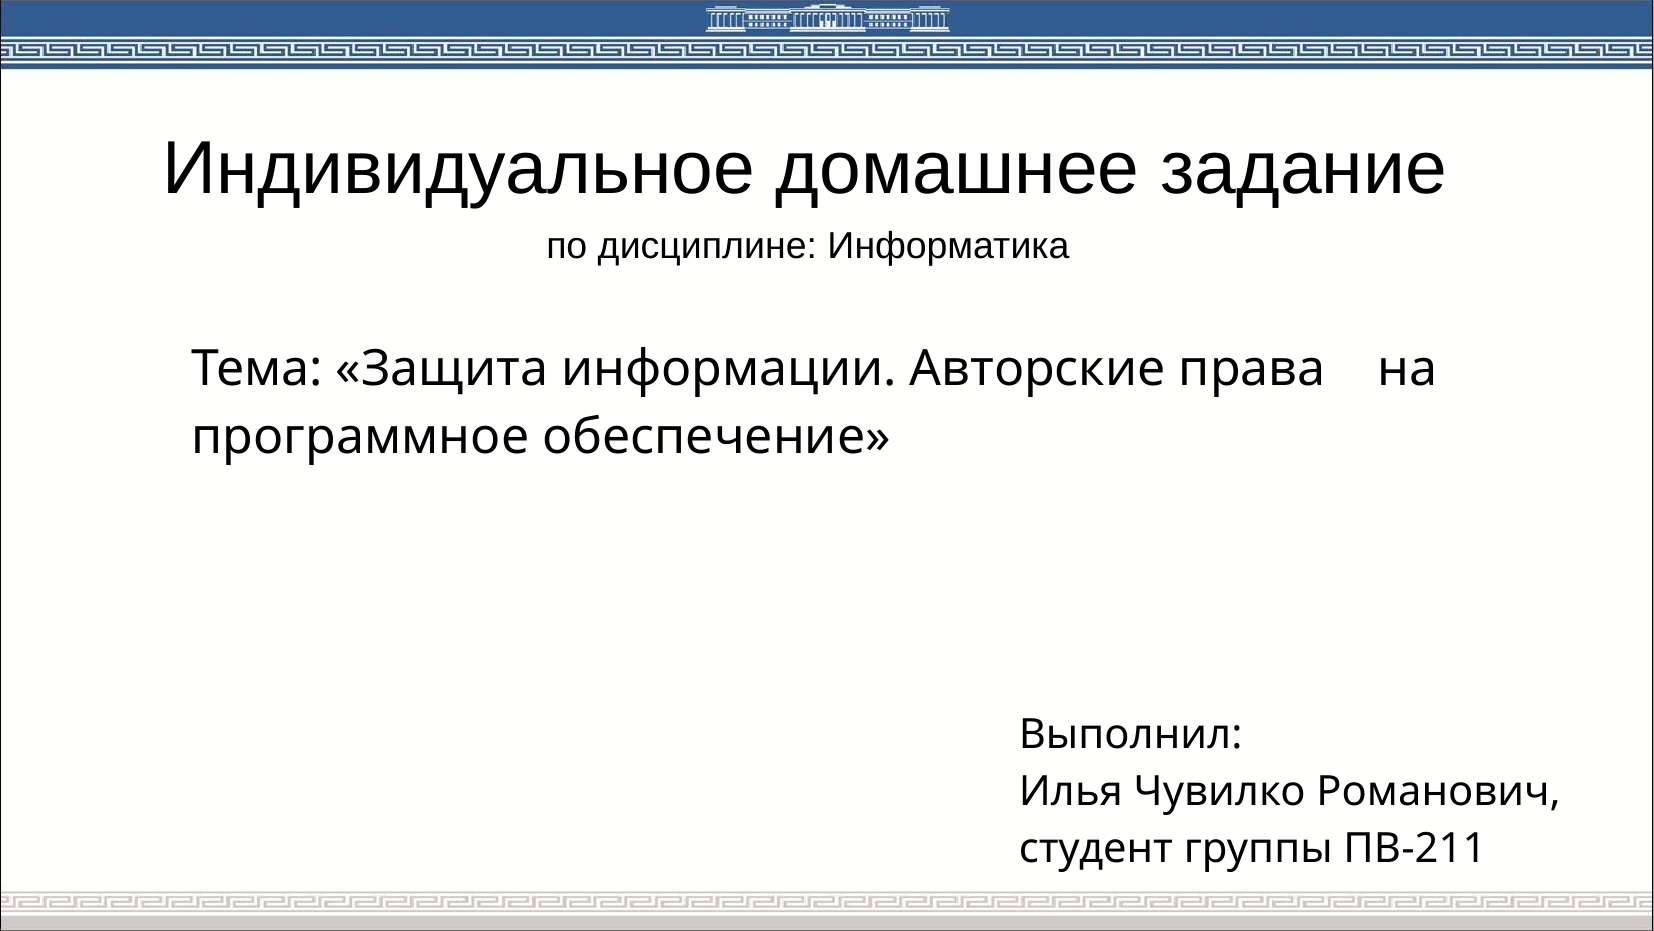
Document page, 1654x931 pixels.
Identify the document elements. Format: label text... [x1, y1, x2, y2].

text_box Выполнил: Илья Чувилко Романович, студент группы ПВ-211 [1003, 696, 1625, 886]
text_box по дисциплине: Информатика [531, 217, 1123, 317]
text_box Индивидуальное домашнее задание [147, 118, 1536, 218]
picture [0, 0, 1654, 931]
text_box Тема: «Защита информации. Авторские права на программное обеспечение» [177, 324, 1506, 457]
